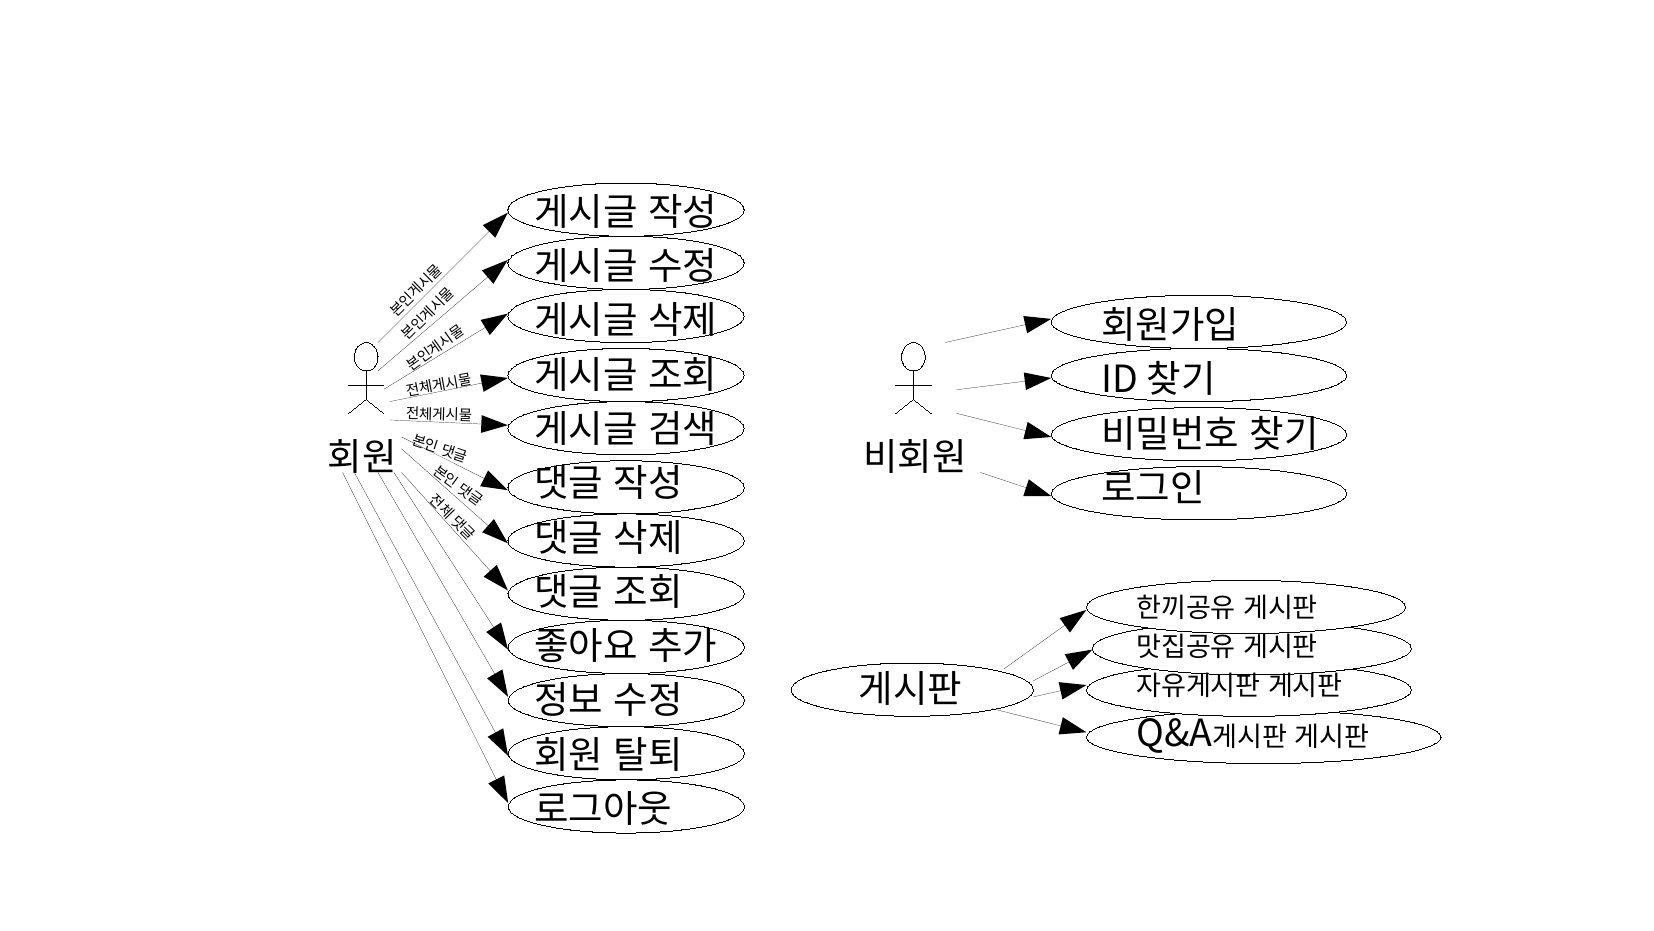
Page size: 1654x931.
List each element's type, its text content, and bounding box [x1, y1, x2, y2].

text_box [508, 742, 519, 765]
text_box 비회원 [984, 419, 1010, 426]
text_box 본인 댓글 [393, 417, 497, 481]
text_box [507, 198, 519, 221]
text_box [507, 476, 519, 499]
text_box [1086, 673, 1121, 707]
text_box 본인게시물 [368, 243, 462, 328]
text_box [508, 635, 519, 659]
text_box [507, 529, 519, 552]
text_box [354, 342, 379, 371]
text_box 게시글 작성 게시글 수정 게시글 삭제 게시글 조회 게시글 검색 댓글 작성 댓글 삭제 댓글 조회 좋아요 추가 정보 수정 회원 탈퇴 로그아웃 [519, 174, 745, 895]
text_box 전체 댓글 [410, 473, 504, 567]
text_box [1086, 721, 1121, 753]
text_box [1051, 304, 1086, 340]
text_box [1051, 476, 1086, 511]
text_box 회원 [312, 419, 420, 497]
text_box [507, 363, 519, 387]
text_box 한끼공유 게시판 맛집공유 게시판 자유게시판 게시판 Q&A게시판 게시판 [1121, 578, 1465, 843]
text_box 게시판 [844, 651, 1063, 776]
text_box 본인게시물 [380, 266, 474, 351]
text_box 전체게시물 [388, 357, 490, 396]
text_box [508, 795, 519, 818]
text_box 전체게시물 [390, 394, 488, 433]
text_box [508, 688, 519, 712]
text_box [1051, 357, 1086, 393]
text_box 본인 댓글 [413, 444, 513, 529]
text_box [791, 667, 844, 712]
text_box [507, 582, 519, 605]
text_box [507, 251, 519, 275]
text_box [901, 342, 926, 371]
text_box [1086, 590, 1121, 624]
text_box 회원가입 ID 찾기 비밀번호 찾기 로그인 [1086, 287, 1347, 520]
text_box [507, 304, 519, 328]
text_box 비회원 [848, 419, 1010, 490]
text_box [1051, 417, 1086, 452]
text_box [507, 416, 519, 440]
text_box [1092, 633, 1121, 664]
text_box 본인게시물 [385, 304, 485, 373]
